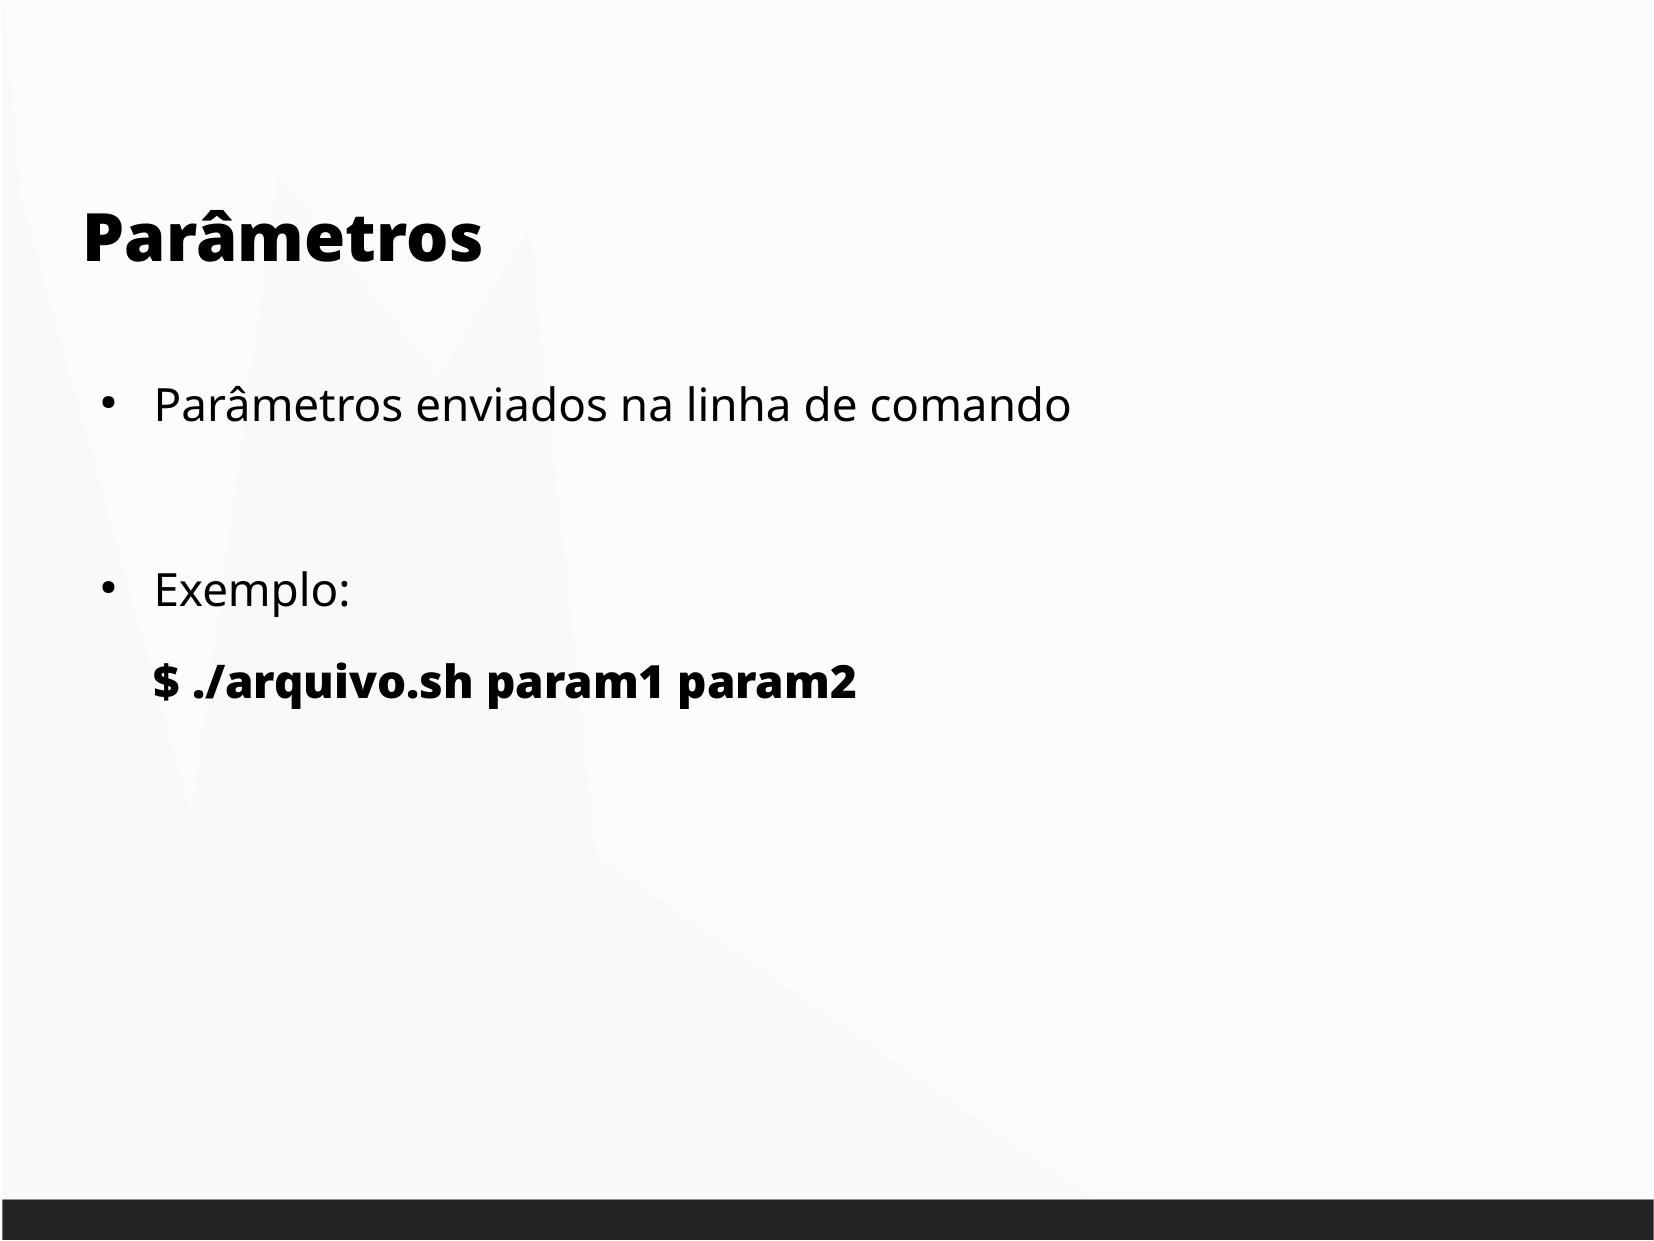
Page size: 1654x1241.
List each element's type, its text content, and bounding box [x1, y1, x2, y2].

list Parâmetros enviados na linha de comando Exemplo: $ ./arquivo.sh param1 param2 [82, 372, 1571, 1093]
picture [2, 0, 1654, 1241]
title Parâmetros [82, 132, 1571, 340]
